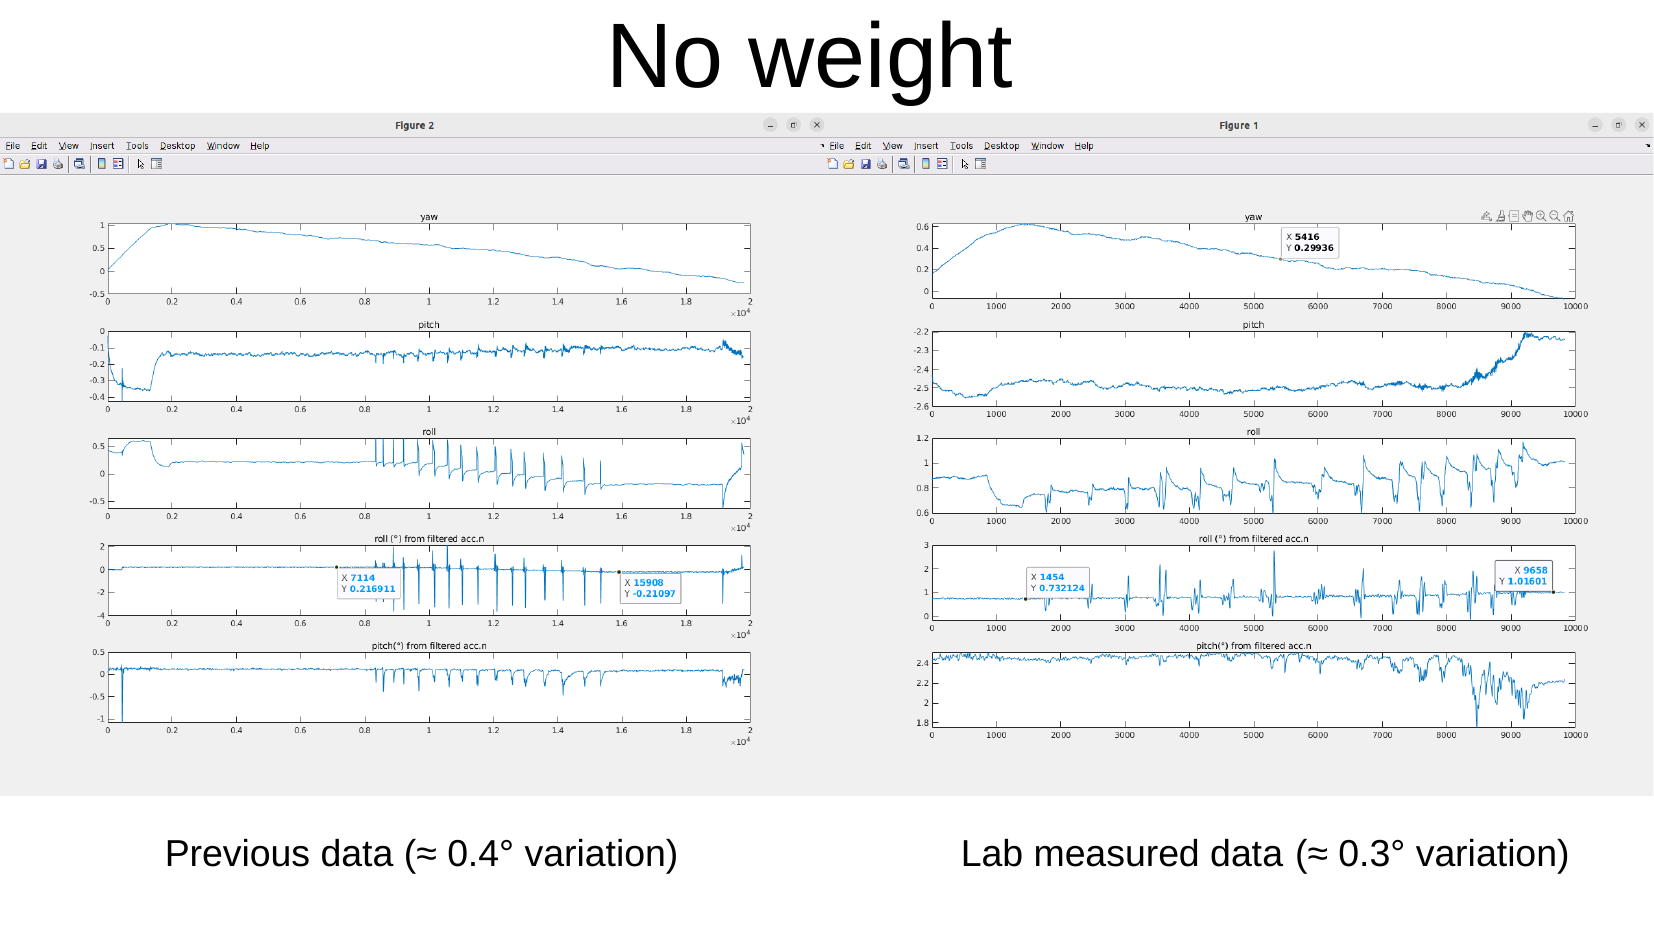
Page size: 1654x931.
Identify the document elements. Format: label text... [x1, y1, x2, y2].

title No weight [82, 4, 1538, 108]
picture [0, 112, 1654, 796]
text_box Previous data (≈ 0.4° variation) Lab measured data (≈ 0.3° variation) [150, 825, 1613, 882]
